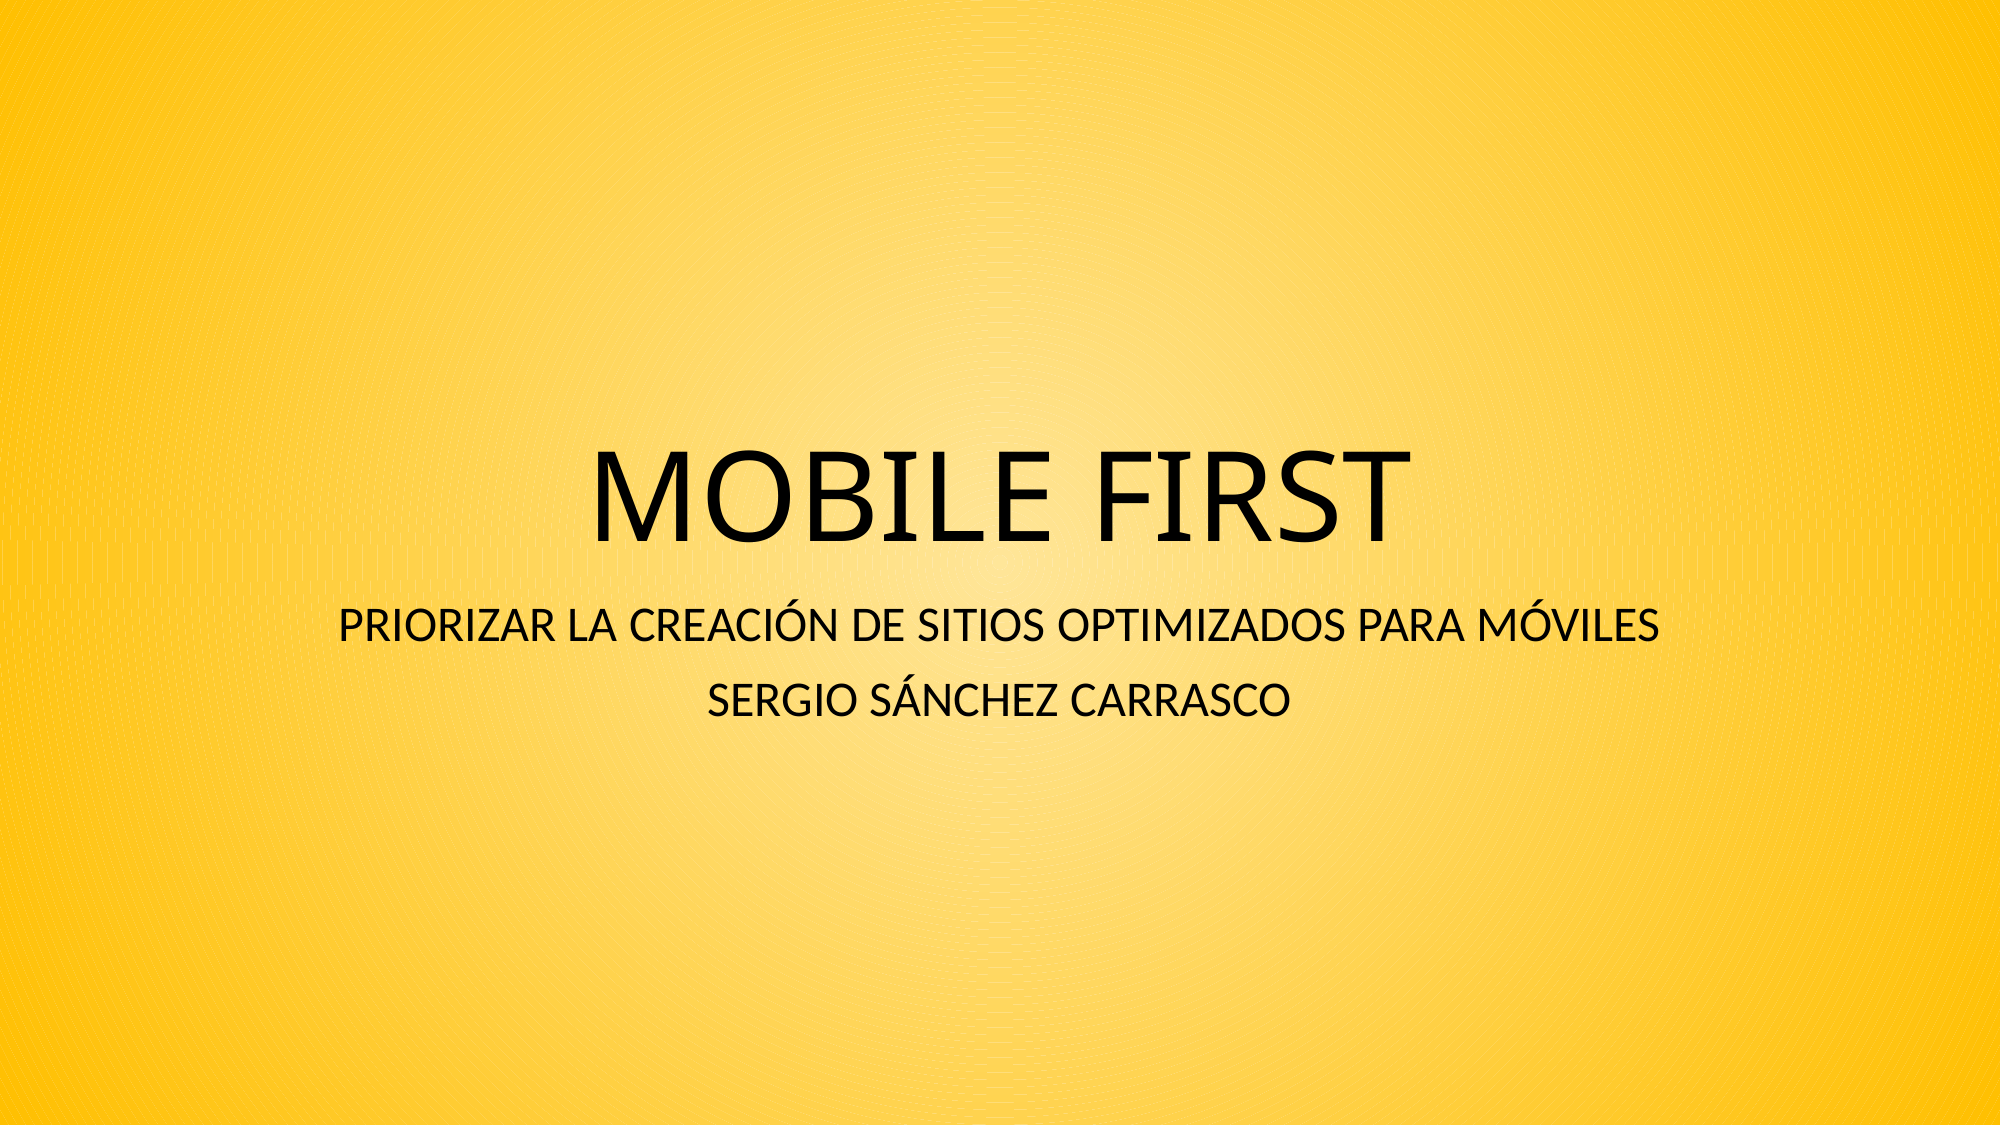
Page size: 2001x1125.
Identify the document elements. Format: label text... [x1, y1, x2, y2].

subtitle PRIORIZAR LA CREACIÓN DE SITIOS OPTIMIZADOS PARA MÓVILES SERGIO SÁNCHEZ CARRASCO [249, 590, 1750, 863]
title MOBILE FIRST [249, 184, 1750, 576]
